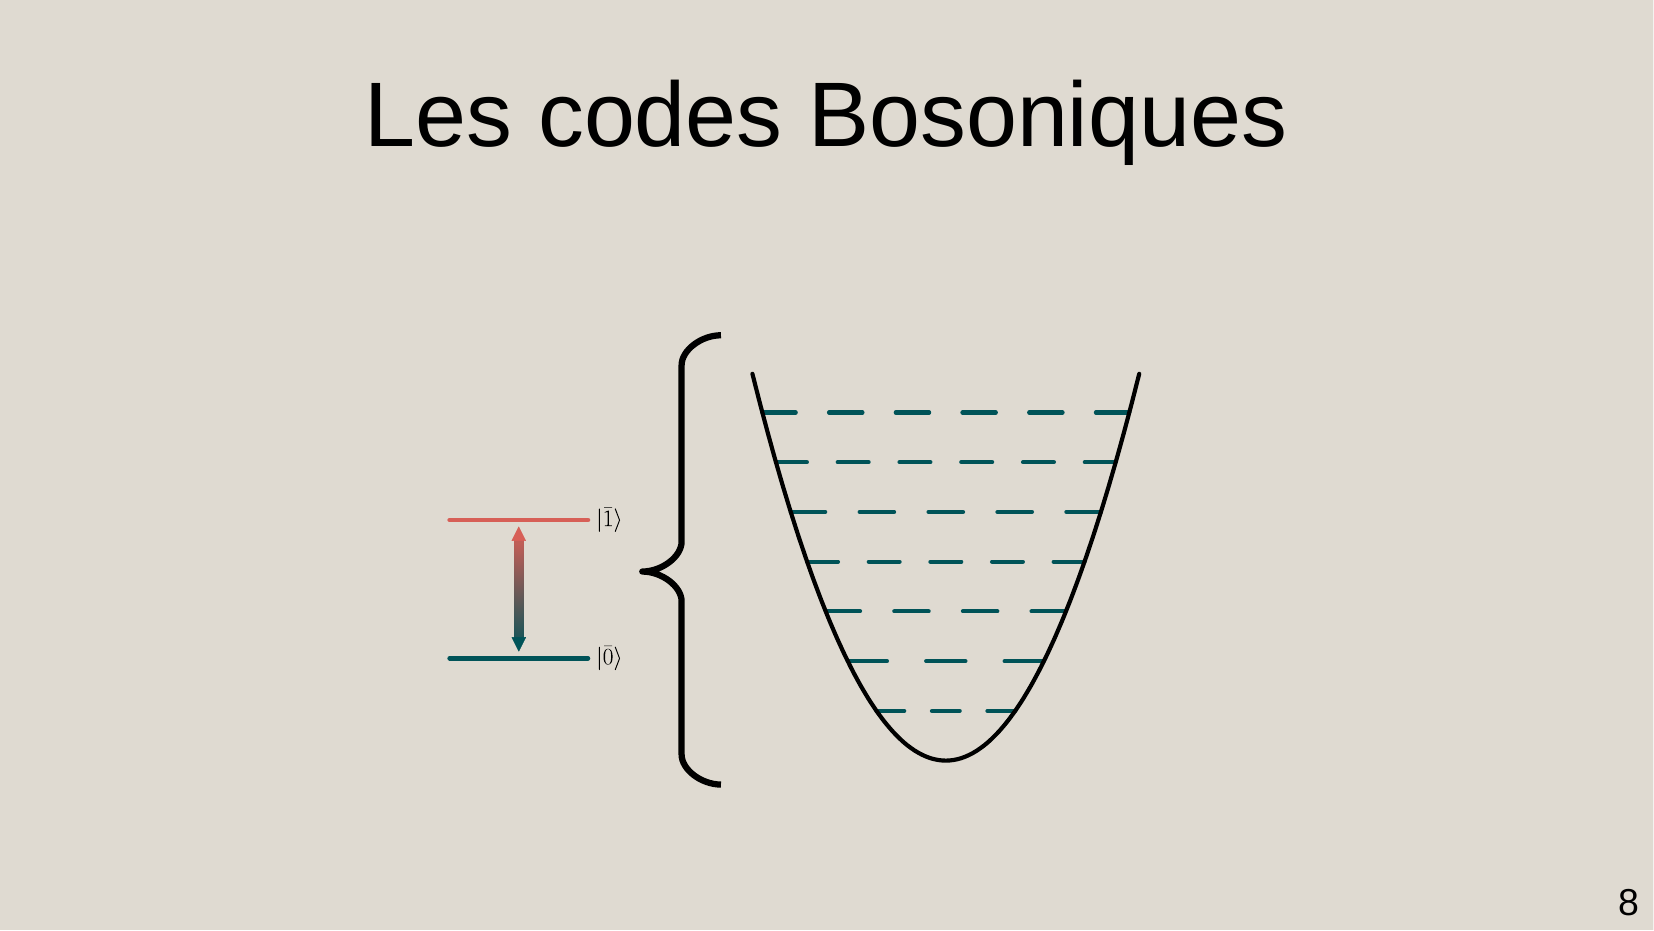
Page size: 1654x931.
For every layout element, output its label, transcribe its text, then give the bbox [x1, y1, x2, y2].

title Les codes Bosoniques [82, 37, 1571, 193]
picture [442, 499, 631, 679]
picture [739, 360, 1153, 774]
text_box <number> [1509, 873, 1654, 931]
